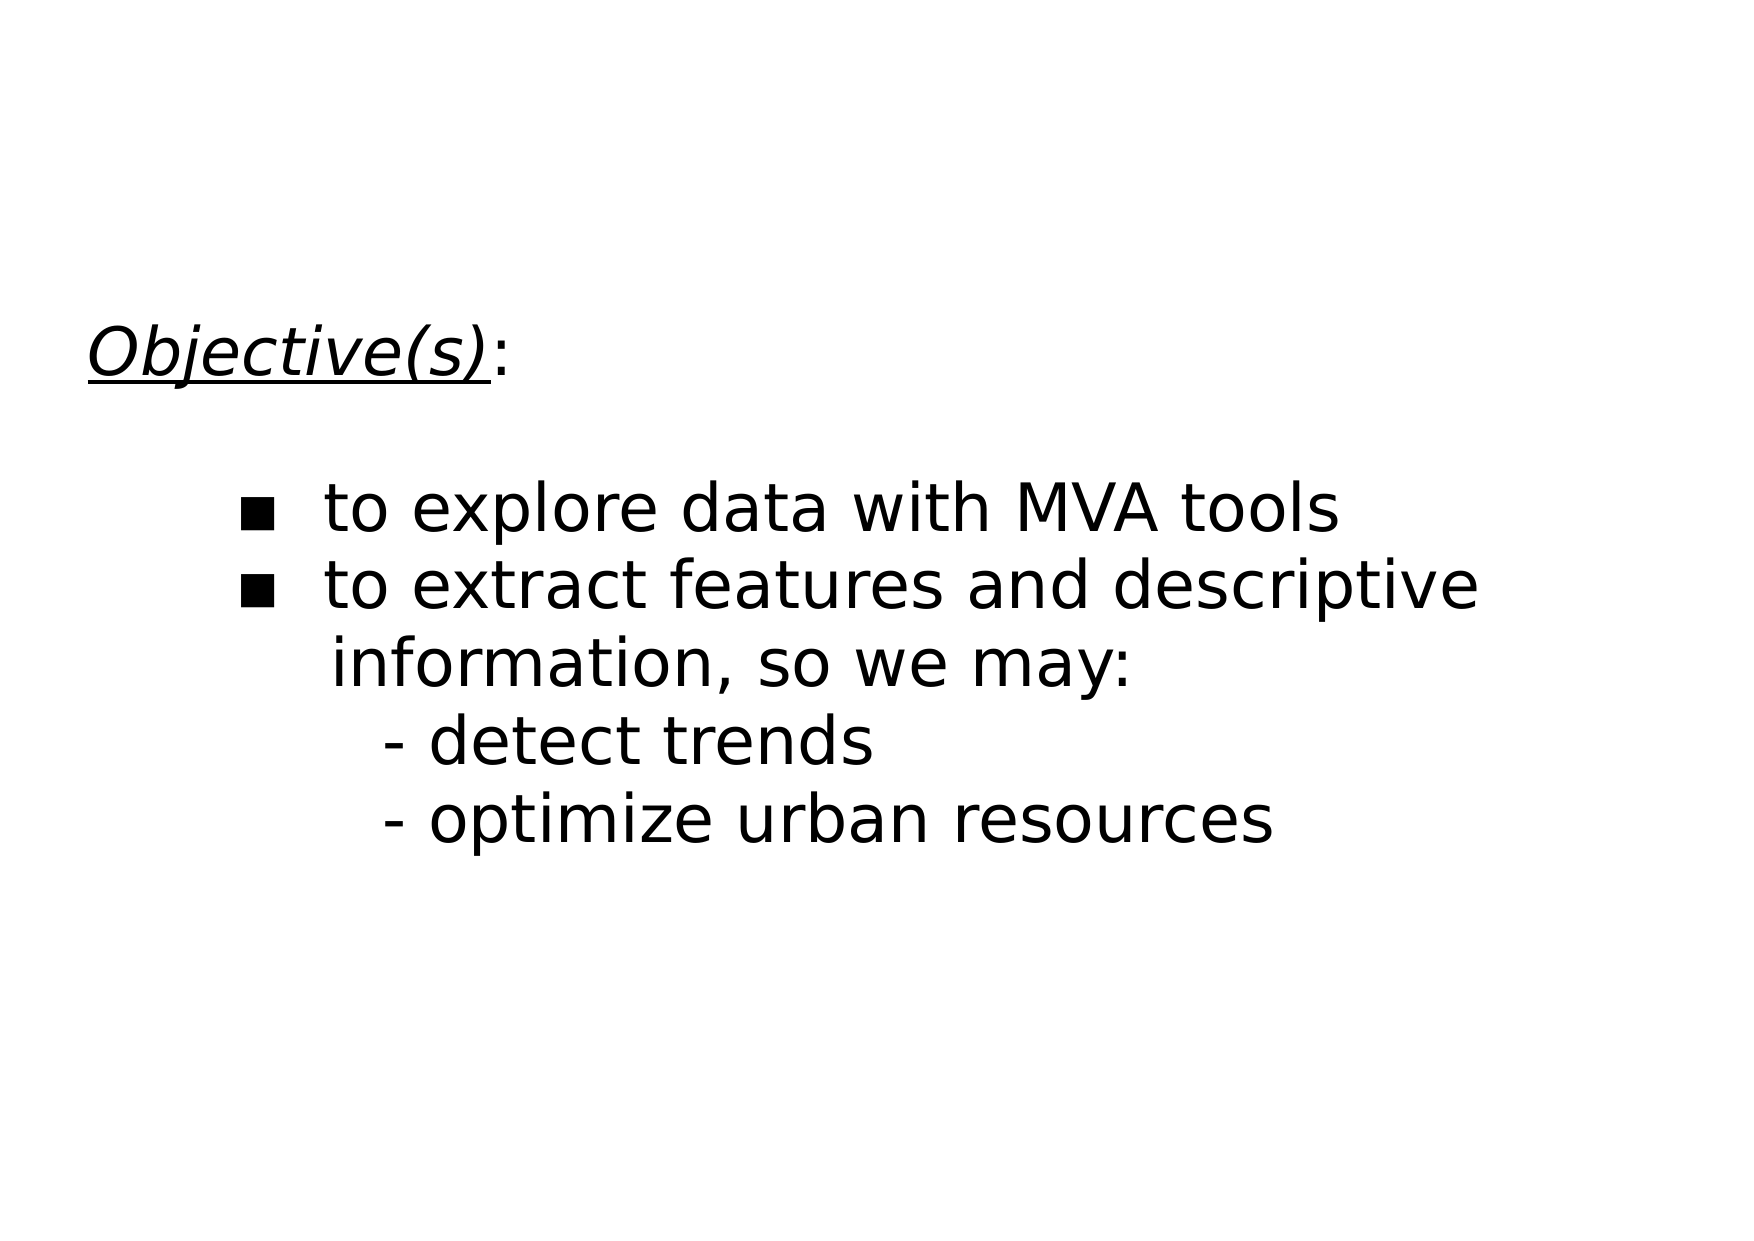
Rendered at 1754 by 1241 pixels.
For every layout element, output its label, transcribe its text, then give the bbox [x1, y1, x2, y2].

subtitle Objective(s): ▪ to explore data with MVA tools ▪ to extract features and descriptive information, so we may: - detect trends - optimize urban resources [87, 49, 1667, 1201]
